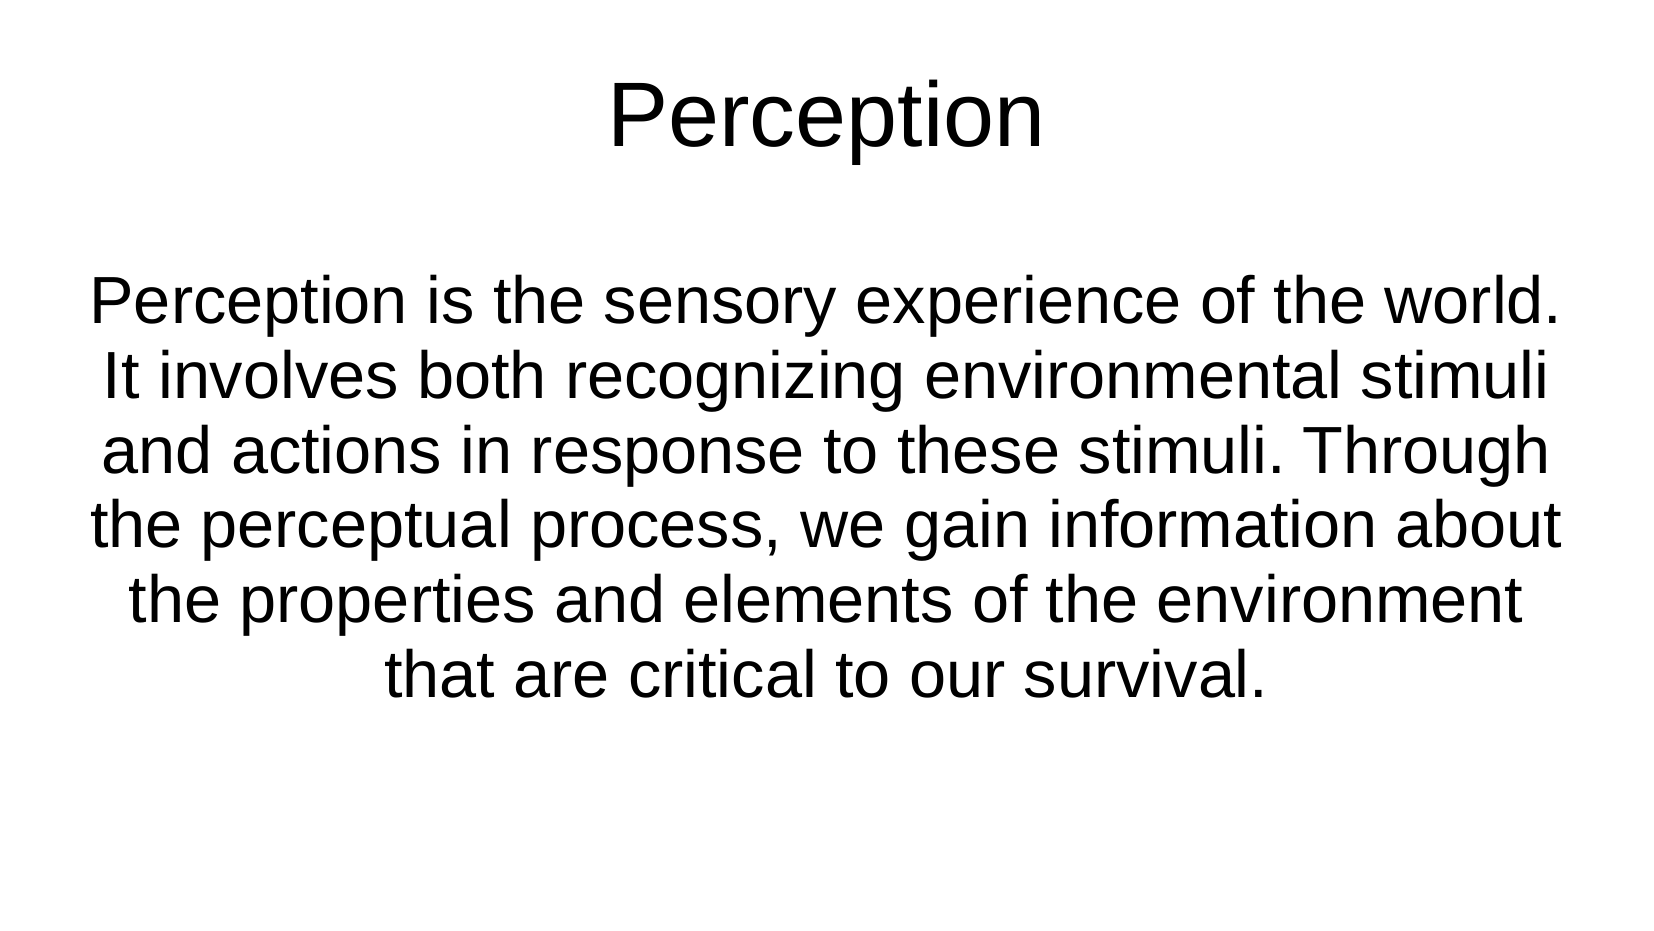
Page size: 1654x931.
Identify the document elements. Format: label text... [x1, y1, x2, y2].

title Perception [82, 37, 1571, 193]
subtitle Perception is the sensory experience of the world. It involves both recognizing environmental stimuli and actions in response to these stimuli. Through the perceptual process, we gain information about the properties and elements of the environment that are critical to our survival. [82, 217, 1571, 758]
